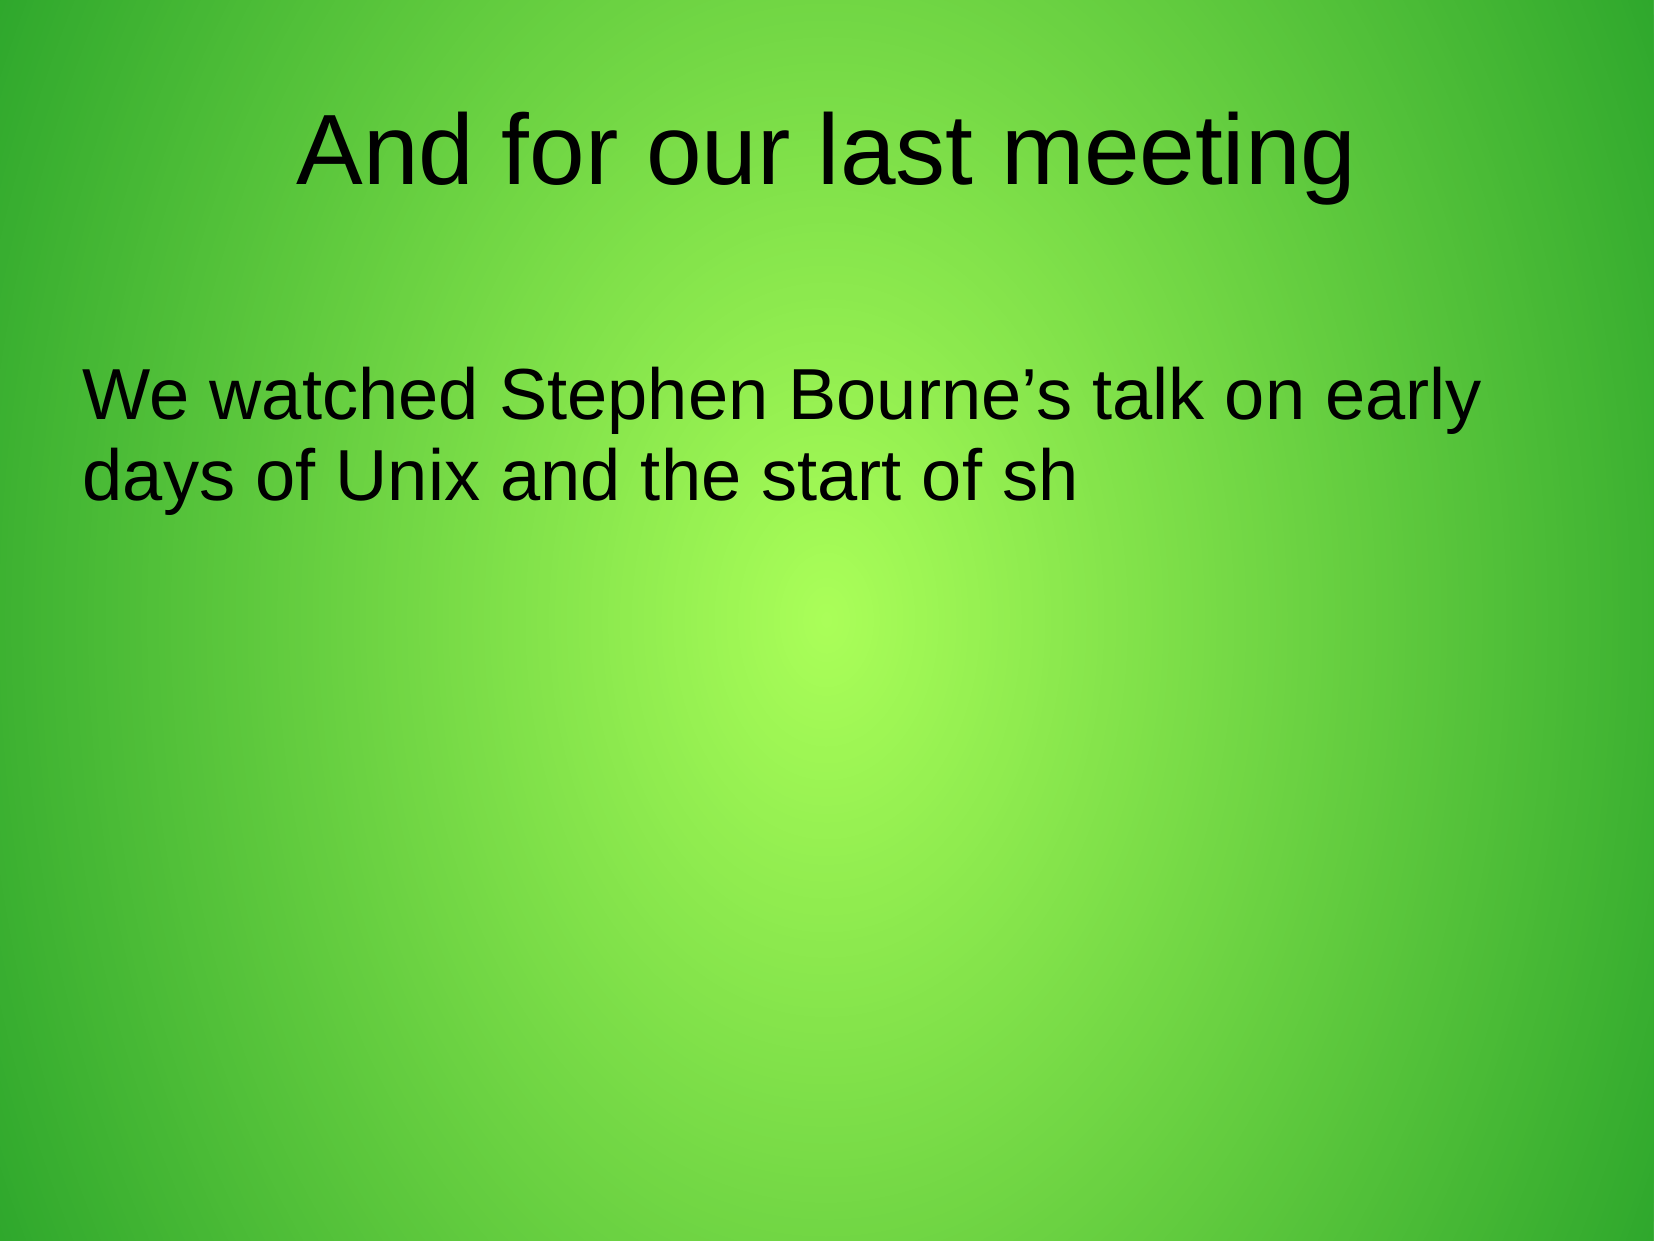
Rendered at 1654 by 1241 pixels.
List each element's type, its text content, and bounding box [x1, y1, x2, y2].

title And for our last meeting [82, 47, 1571, 252]
list We watched Stephen Bourne’s talk on early days of Unix and the start of sh [82, 354, 1571, 1105]
